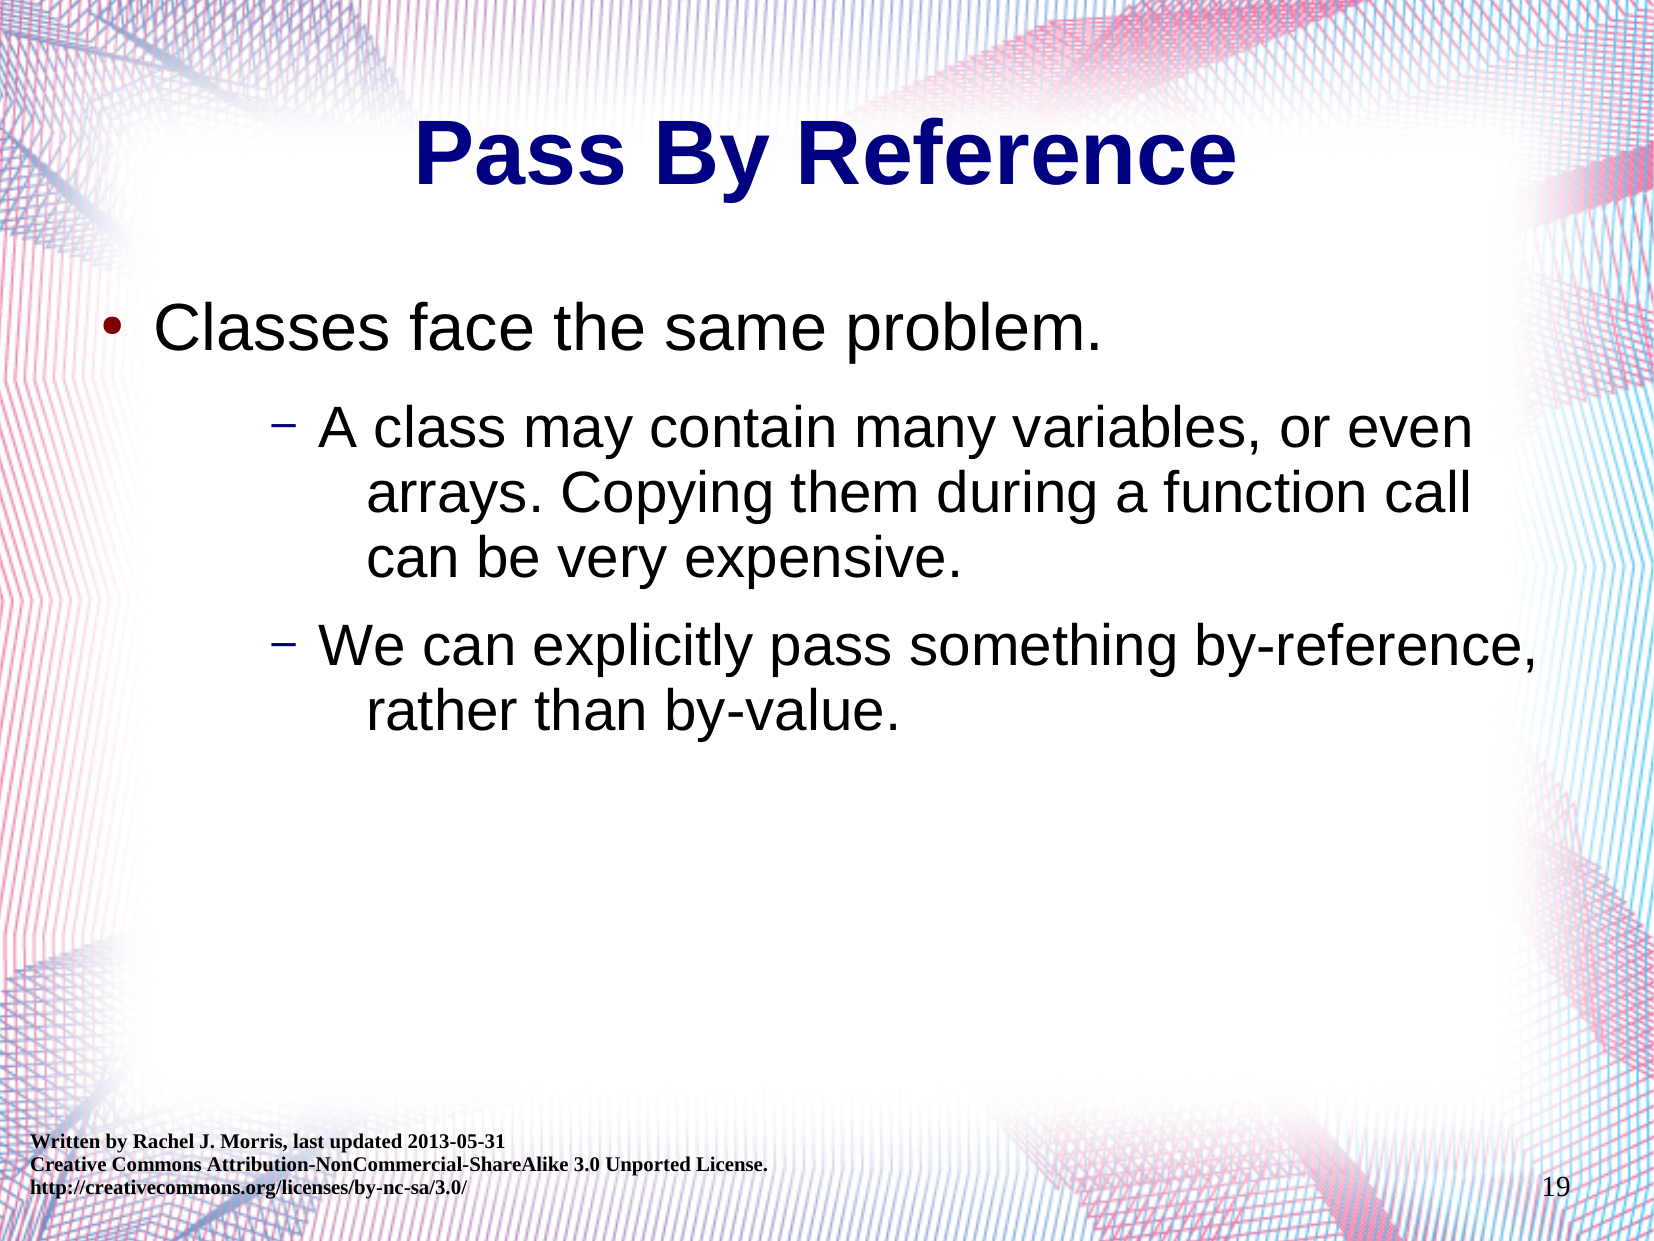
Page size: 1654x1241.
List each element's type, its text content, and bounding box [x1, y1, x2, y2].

title Pass By Reference [82, 49, 1571, 257]
list Classes face the same problem. A class may contain many variables, or even arrays. Copying them during a function call can be very expensive. We can explicitly pass something by-reference, rather than by-value. [82, 290, 1571, 1010]
picture [0, 0, 1654, 1241]
